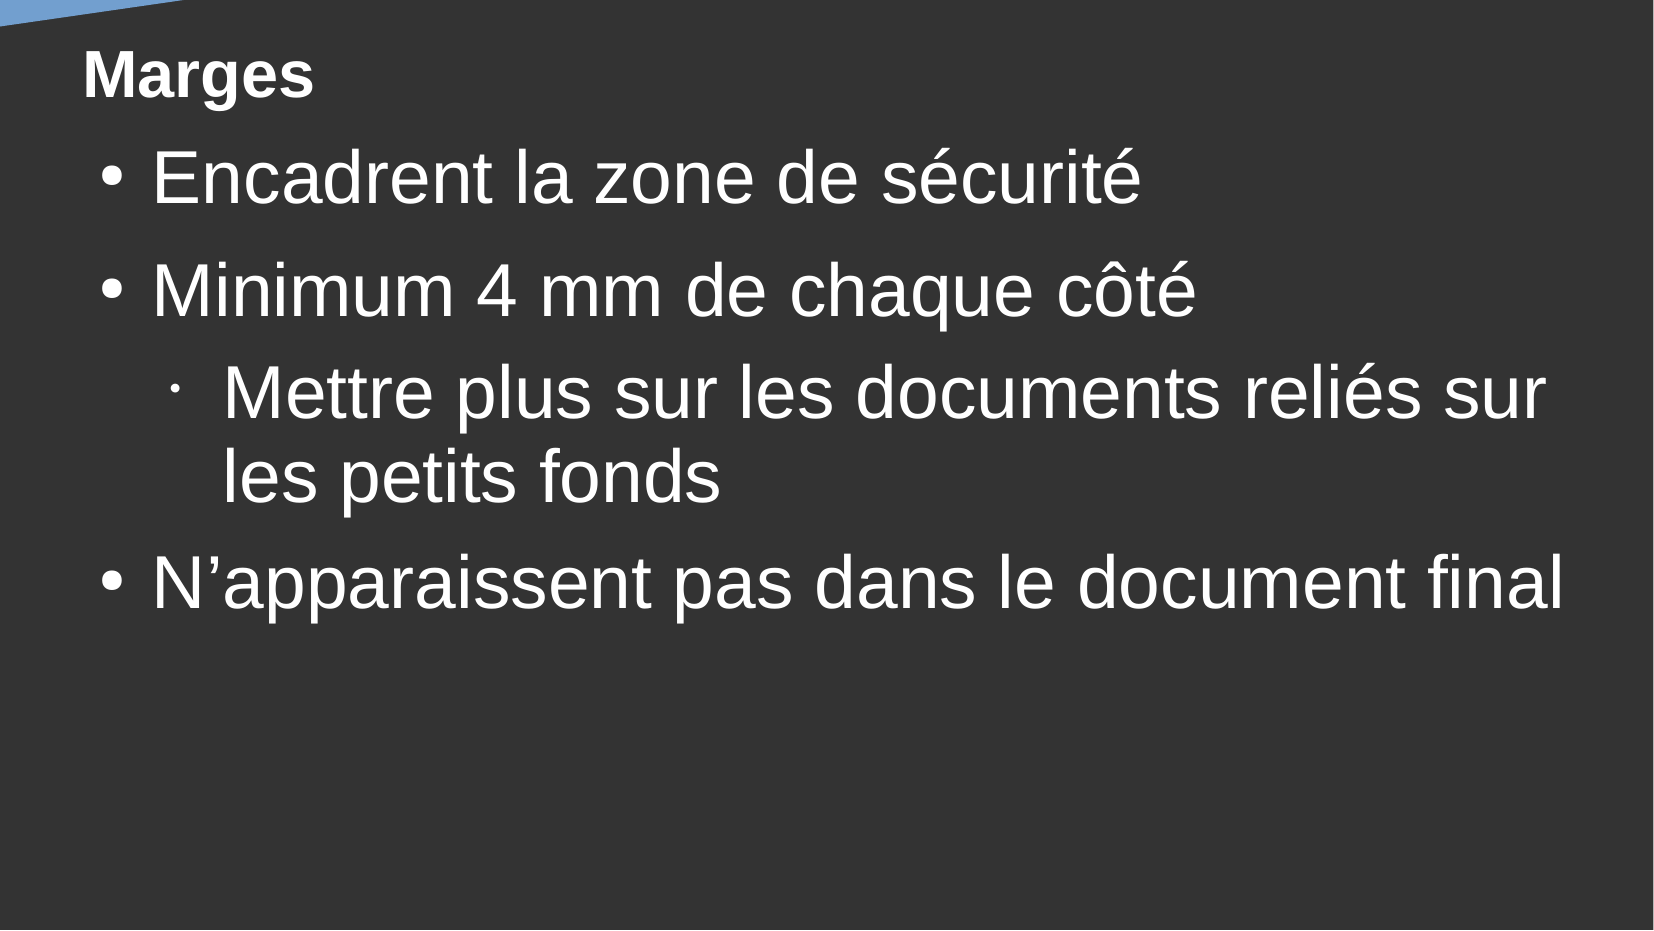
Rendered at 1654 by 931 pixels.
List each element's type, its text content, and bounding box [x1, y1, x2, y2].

list Encadrent la zone de sécurité Minimum 4 mm de chaque côté Mettre plus sur les documents reliés sur les petits fonds N’apparaissent pas dans le document final [80, 135, 1620, 777]
text_box [0, 0, 184, 27]
title Marges [82, 37, 1571, 122]
